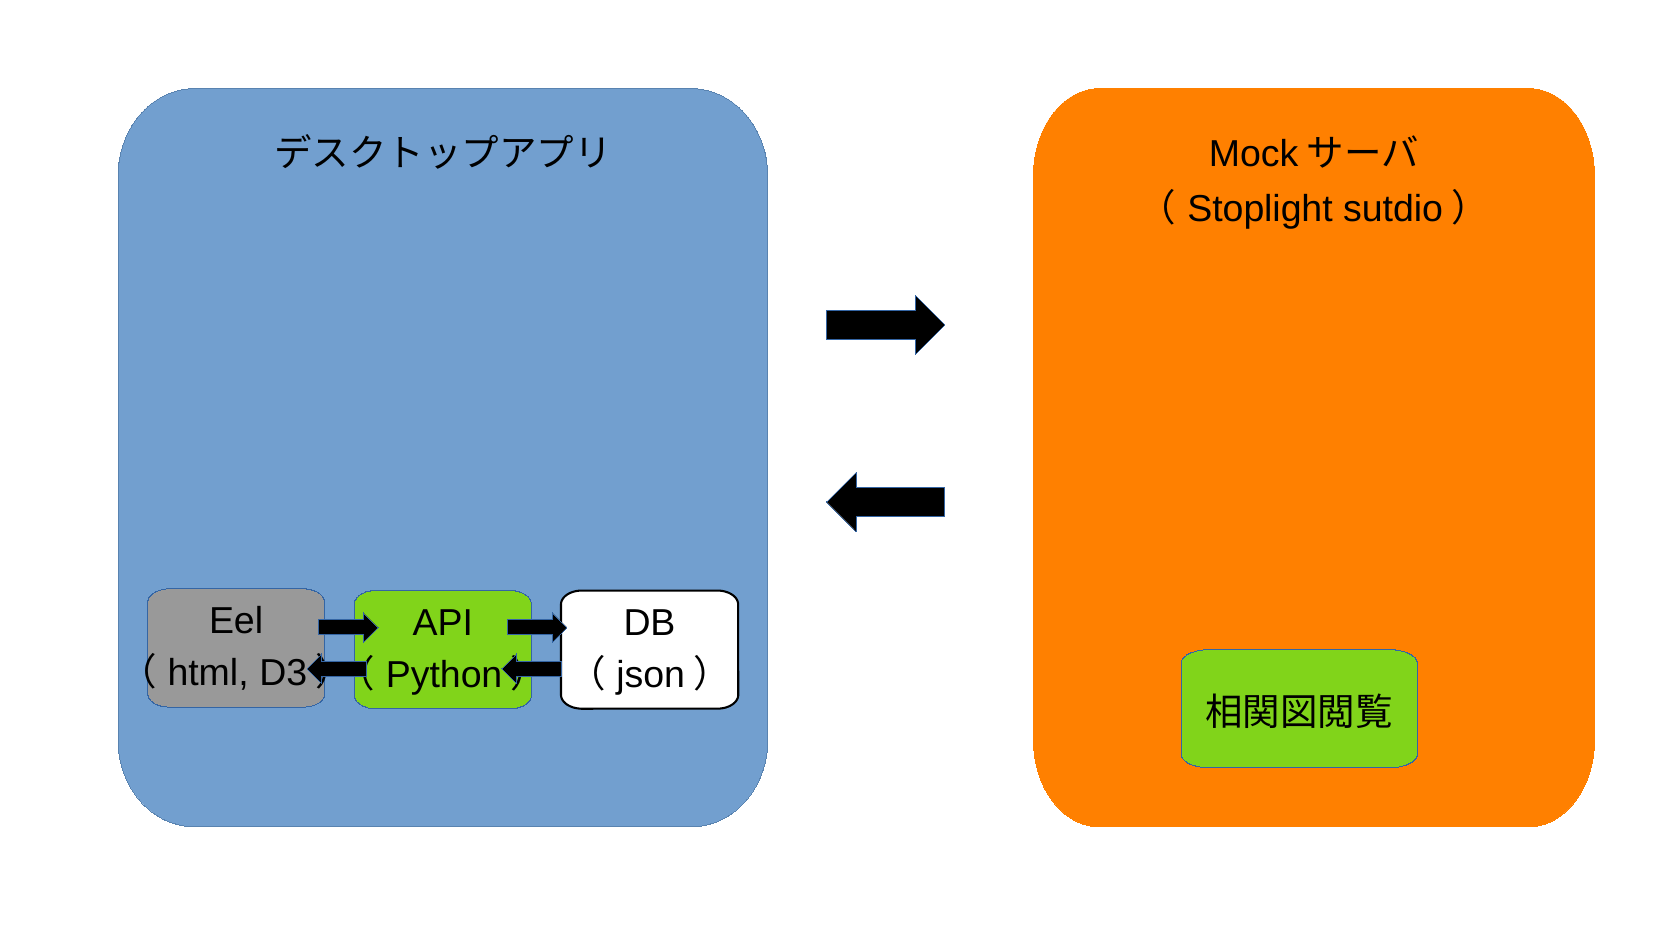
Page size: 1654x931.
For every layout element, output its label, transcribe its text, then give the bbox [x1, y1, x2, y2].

text_box [501, 653, 562, 684]
text_box DB （json） [561, 590, 739, 709]
text_box 相関図閲覧 [1181, 649, 1418, 768]
text_box [307, 653, 367, 684]
text_box [826, 472, 945, 532]
text_box [507, 612, 567, 643]
text_box Eel （html, D3） [147, 588, 325, 708]
text_box [318, 612, 379, 643]
text_box Mockサーバ （Stoplight sutdio） [1033, 88, 1595, 827]
text_box API （Python） [354, 590, 532, 709]
text_box [826, 295, 945, 355]
text_box デスクトップアプリ [118, 88, 768, 827]
